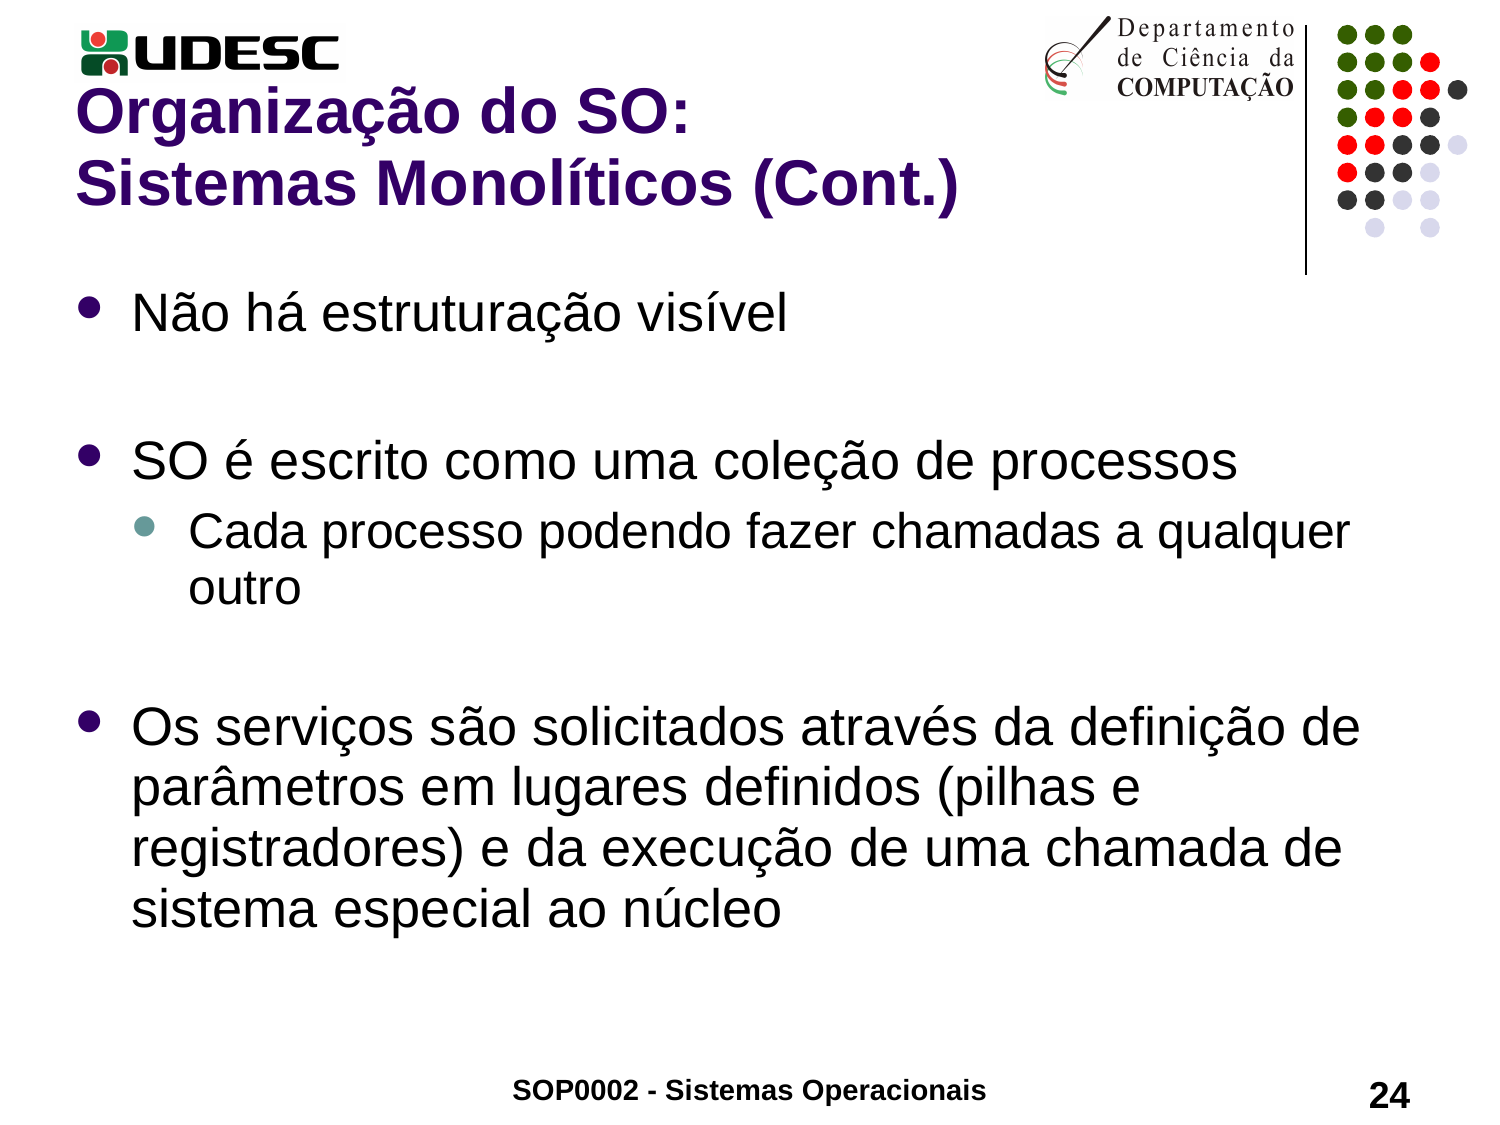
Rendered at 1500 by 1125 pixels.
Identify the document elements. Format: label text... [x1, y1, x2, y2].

picture [1045, 16, 1294, 62]
picture [74, 23, 346, 62]
list Não há estruturação visível SO é escrito como uma coleção de processos Cada processo podendo fazer chamadas a qualquer outro Os serviços são solicitados através da definição de parâmetros em lugares definidos (pilhas e registradores) e da execução de uma chamada de sistema especial ao núcleo [75, 282, 1426, 1006]
title Organização do SO: Sistemas Monolíticos (Cont.) [74, 62, 1313, 233]
